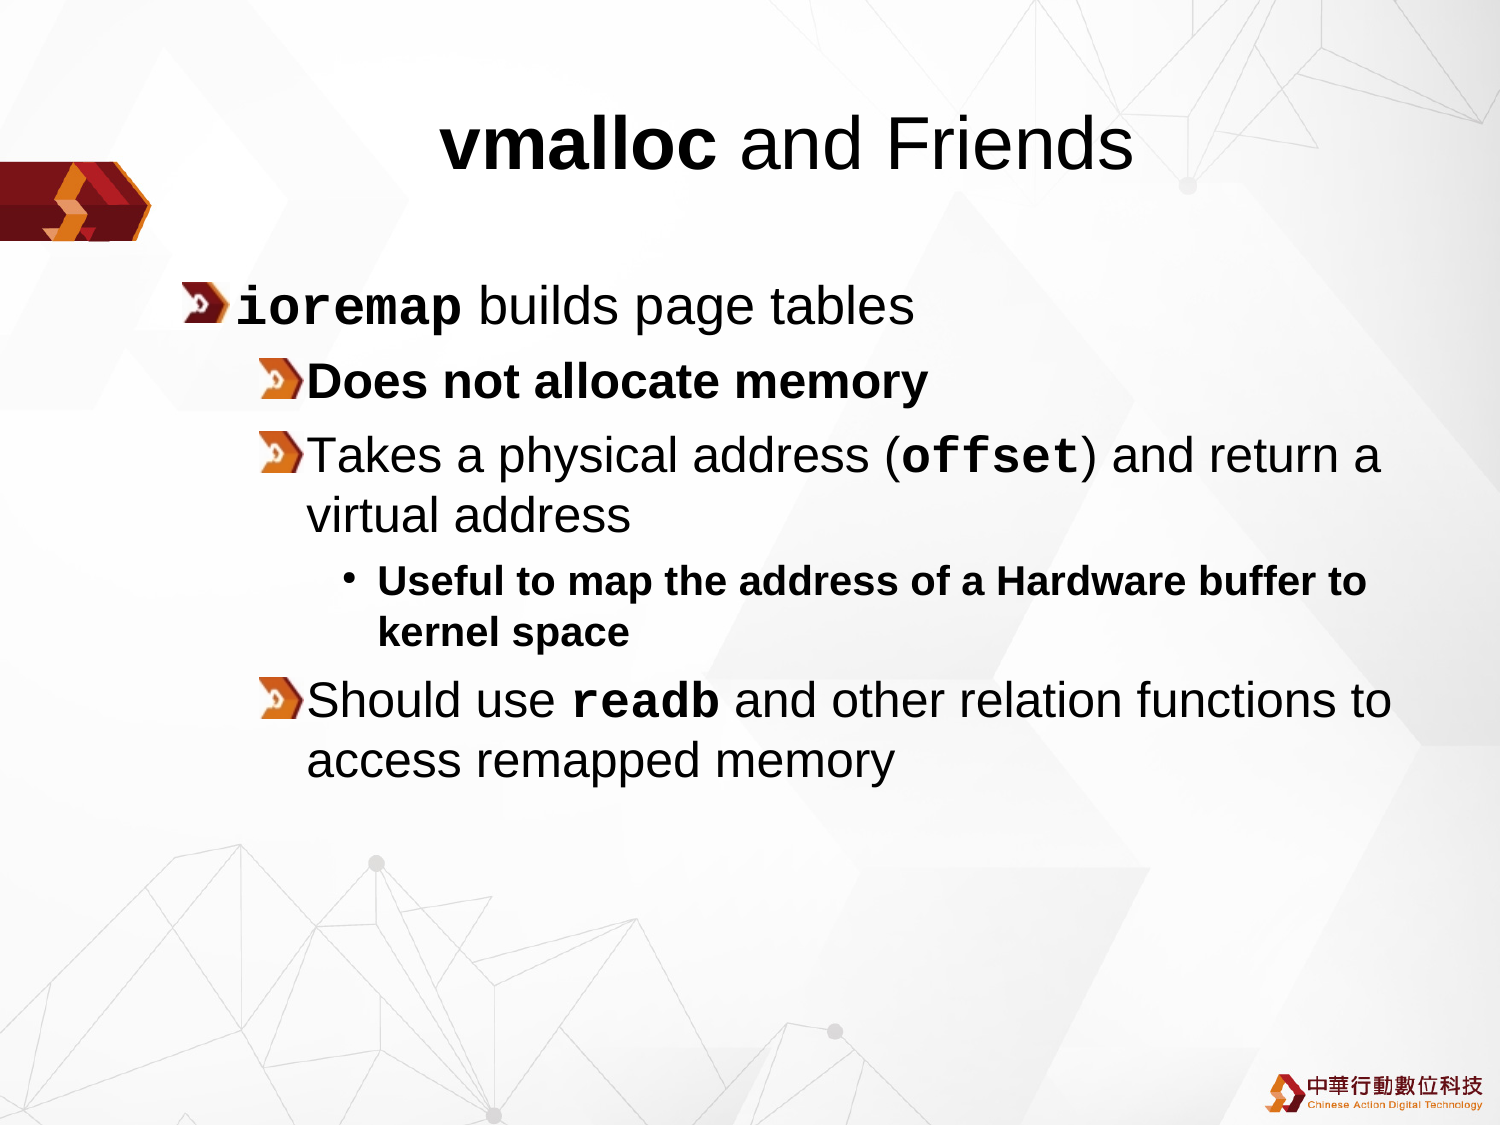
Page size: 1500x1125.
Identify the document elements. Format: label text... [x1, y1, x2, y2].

title vmalloc and Friends [150, 45, 1426, 234]
list ioremap builds page tables Does not allocate memory Takes a physical address (offset) and return a virtual address Useful to map the address of a Hardware buffer to kernel space Should use readb and other relation functions to access remapped memory [150, 262, 1426, 1006]
picture [0, 0, 1500, 1125]
